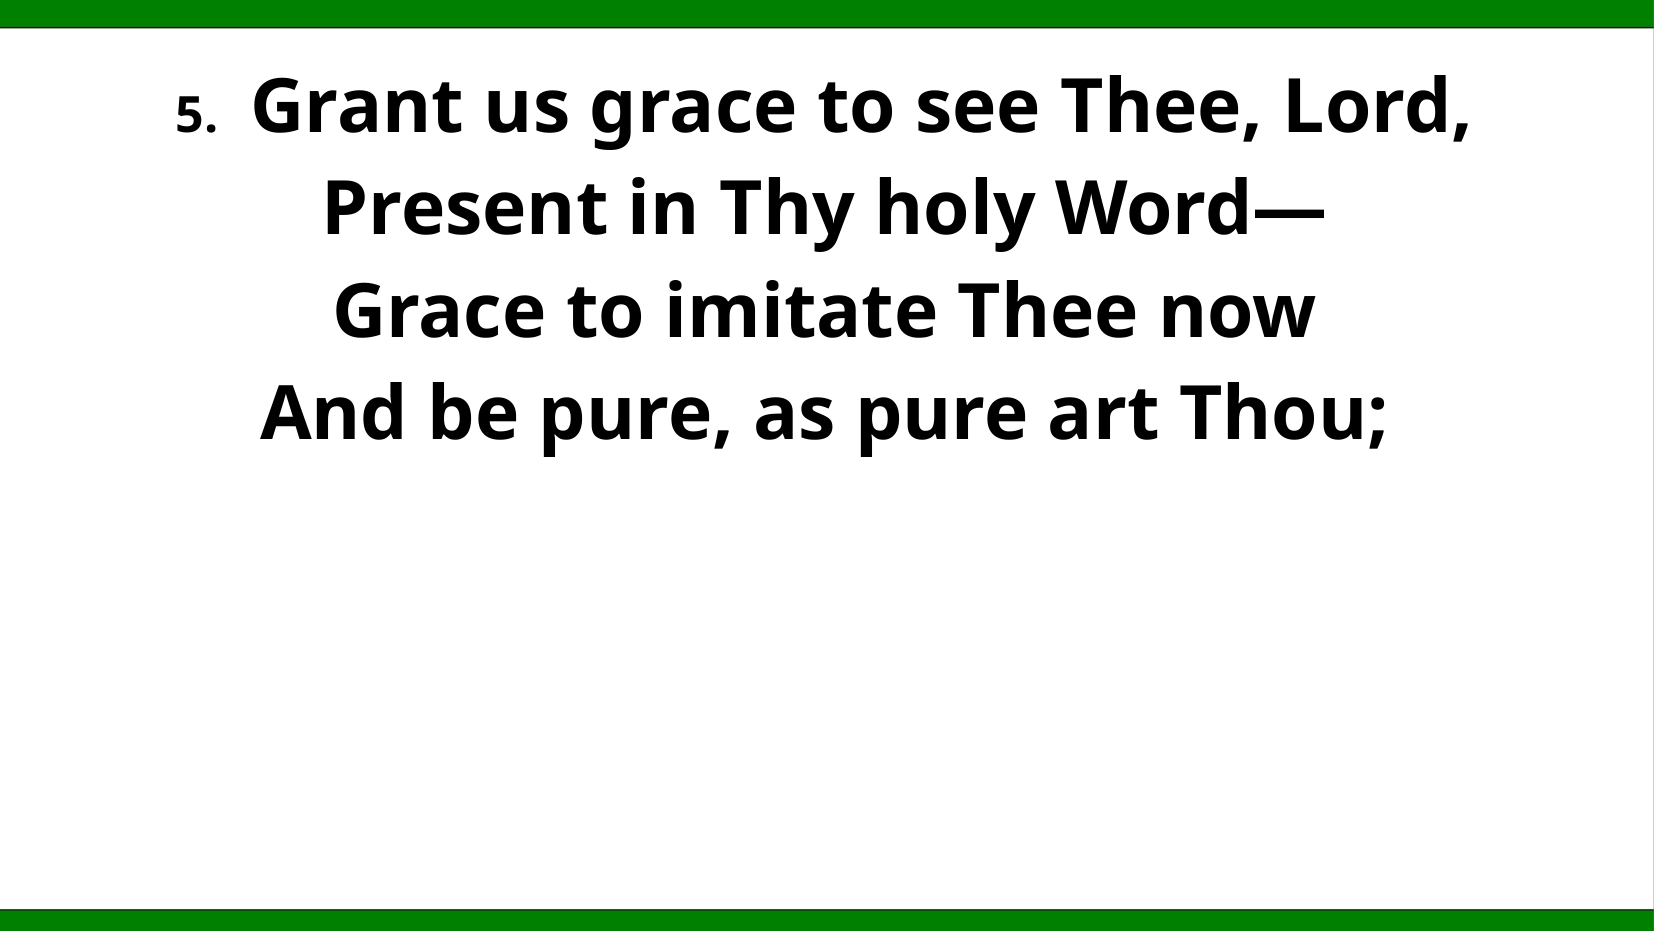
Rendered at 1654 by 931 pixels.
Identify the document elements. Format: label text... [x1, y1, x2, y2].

picture [0, 0, 1654, 931]
text_box 5. Grant us grace to see Thee, Lord, Present in Thy holy Word— Grace to imitate Thee now And be pure, as pure art Thou; [90, 45, 1561, 466]
